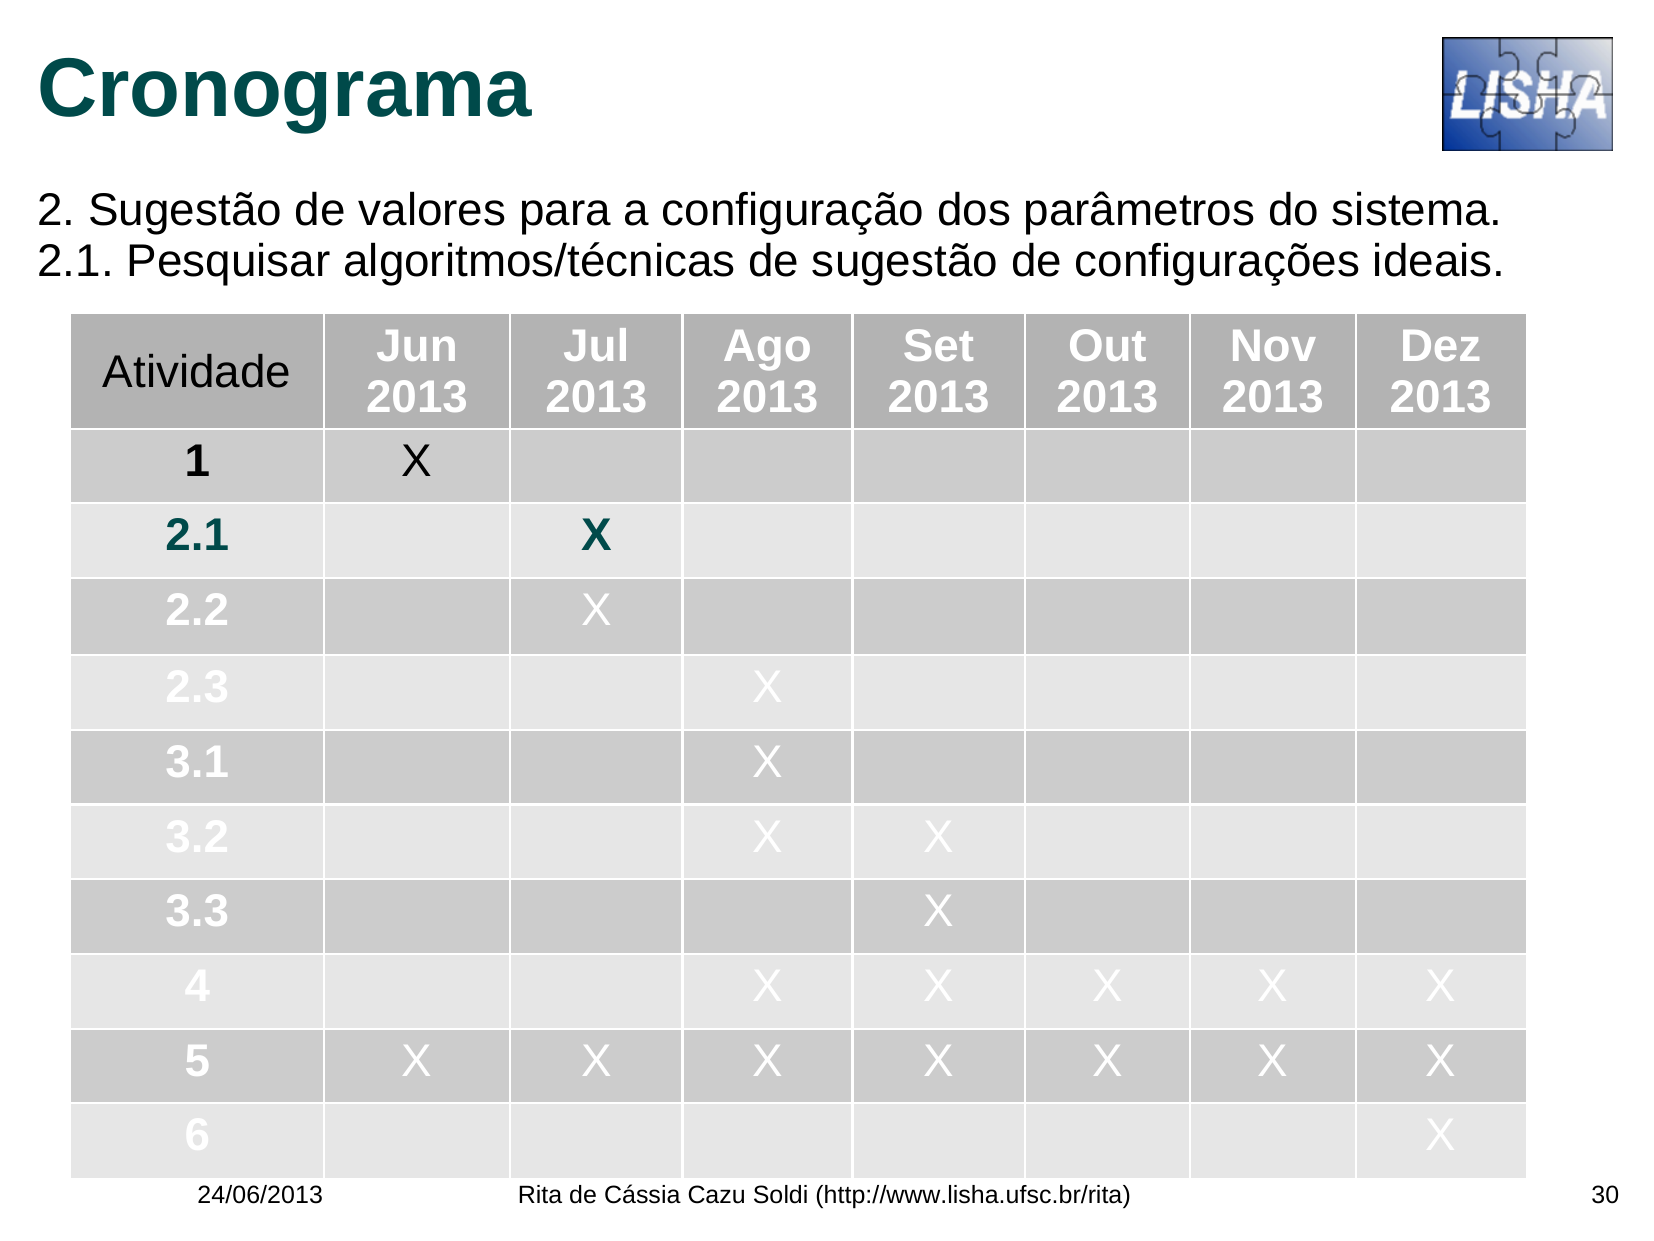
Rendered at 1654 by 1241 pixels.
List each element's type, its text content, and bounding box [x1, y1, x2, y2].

table_cell [1026, 1104, 1189, 1178]
table_cell X [684, 731, 851, 803]
table_cell [854, 504, 1024, 577]
table_header Out 2013 [1026, 314, 1189, 428]
table_cell 2.2 [71, 579, 323, 654]
table_cell X [1357, 955, 1526, 1028]
table_cell [1026, 504, 1189, 577]
table_cell [325, 731, 509, 803]
table_header Jul 2013 [511, 314, 681, 428]
table_cell [1357, 579, 1526, 654]
table_cell X [1026, 955, 1189, 1028]
table_cell [1026, 656, 1189, 729]
table_cell [684, 880, 851, 953]
table_cell [1191, 1104, 1355, 1178]
picture [1442, 37, 1613, 151]
table_header Atividade [71, 314, 323, 428]
table_cell [1357, 880, 1526, 953]
table_header Ago 2013 [684, 314, 851, 428]
table_cell [1357, 430, 1526, 502]
table_cell [325, 955, 509, 1028]
table_cell 1 [71, 430, 323, 502]
table_cell X [684, 955, 851, 1028]
table_cell X [511, 504, 681, 577]
table_cell [854, 1104, 1024, 1178]
table_cell [1357, 656, 1526, 729]
table_cell X [854, 806, 1024, 878]
table_cell 3.3 [71, 880, 323, 953]
table_cell X [511, 579, 681, 654]
table_cell X [1191, 1030, 1355, 1102]
table_cell X [325, 1030, 509, 1102]
table_cell [684, 579, 851, 654]
table_cell [854, 656, 1024, 729]
table_cell [511, 955, 681, 1028]
table_cell [1026, 579, 1189, 654]
table_cell [1357, 504, 1526, 577]
table_cell [325, 656, 509, 729]
table_cell [325, 806, 509, 878]
table_header Dez 2013 [1357, 314, 1526, 428]
table_cell 2.1 [71, 504, 323, 577]
table_cell [1191, 880, 1355, 953]
table_cell [1191, 806, 1355, 878]
table_cell [1191, 656, 1355, 729]
table_cell X [854, 880, 1024, 953]
table_cell X [511, 1030, 681, 1102]
table_cell X [684, 656, 851, 729]
table_cell [854, 430, 1024, 502]
table_cell [854, 731, 1024, 803]
table_cell [1357, 731, 1526, 803]
table_cell [325, 579, 509, 654]
table_cell [1191, 579, 1355, 654]
table_cell [684, 1104, 851, 1178]
table_cell 4 [71, 955, 323, 1028]
table_cell [1026, 880, 1189, 953]
table_cell [684, 430, 851, 502]
table_cell X [1357, 1104, 1526, 1178]
table_cell X [1026, 1030, 1189, 1102]
table_cell X [854, 955, 1024, 1028]
table_header Nov 2013 [1191, 314, 1355, 428]
table_cell [1191, 504, 1355, 577]
table_cell [1191, 731, 1355, 803]
table_cell X [1191, 955, 1355, 1028]
table_cell X [1357, 1030, 1526, 1102]
table_cell [511, 731, 681, 803]
table_cell [325, 880, 509, 953]
table_cell [325, 1104, 509, 1178]
table_cell X [684, 1030, 851, 1102]
table_cell [325, 504, 509, 577]
table_cell [1357, 806, 1526, 878]
table_cell [511, 1104, 681, 1178]
table_cell 6 [71, 1104, 323, 1178]
table_cell 3.1 [71, 731, 323, 803]
table_header Jun 2013 [325, 314, 509, 428]
table_cell [511, 880, 681, 953]
table_cell [1026, 731, 1189, 803]
table_cell X [854, 1030, 1024, 1102]
table_cell 3.2 [71, 806, 323, 878]
table_cell X [325, 430, 509, 502]
table_cell [1191, 430, 1355, 502]
table_cell [511, 806, 681, 878]
table_cell [511, 656, 681, 729]
table_cell 2.3 [71, 656, 323, 729]
table_cell [854, 579, 1024, 654]
table_cell 5 [71, 1030, 323, 1102]
table_header Set 2013 [854, 314, 1024, 428]
table_cell [511, 430, 681, 502]
table_cell [1026, 430, 1189, 502]
table_cell [1026, 806, 1189, 878]
table_cell X [684, 806, 851, 878]
list 2. Sugestão de valores para a configuração dos parâmetros do sistema. 2.1. Pesquisar algoritmos/técnicas de sugestão de configurações ideais. [37, 183, 1613, 298]
table_cell [684, 504, 851, 577]
title Cronograma [37, 37, 1426, 151]
